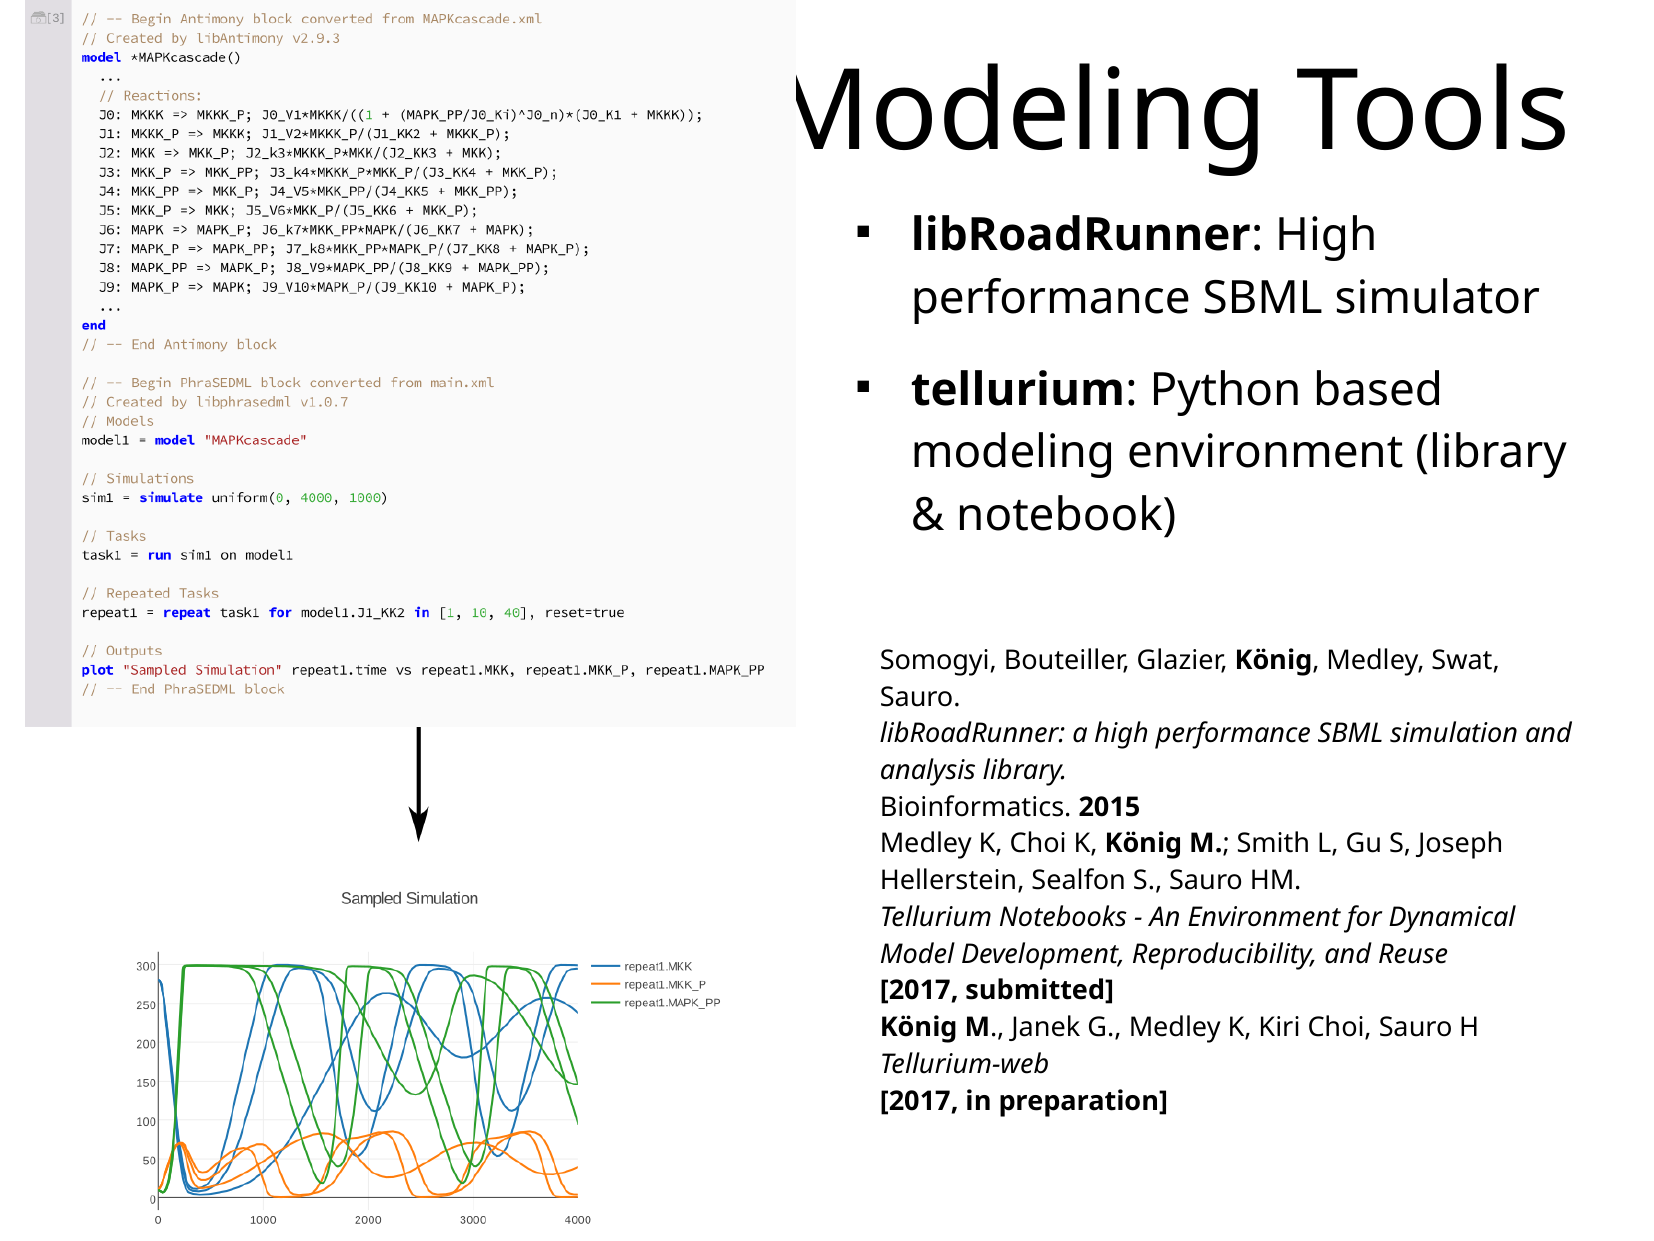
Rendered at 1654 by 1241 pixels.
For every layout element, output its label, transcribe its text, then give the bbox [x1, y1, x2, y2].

title Modeling Tools [796, 2, 1571, 210]
text_box Somogyi, Bouteiller, Glazier, König, Medley, Swat, Sauro. libRoadRunner: a high performance SBML simulation and analysis library. Bioinformatics. 2015 Medley K, Choi K, König M.; Smith L, Gu S, Joseph Hellerstein, Sealfon S., Sauro HM. Tellurium Notebooks - An Environment for Dynamical Model Development, Reproducibility, and Reuse [2017, submitted] König M., Janek G., Medley K, Kiri Choi, Sauro H Tellurium-web [2017, in preparation] [865, 633, 1601, 1181]
list libRoadRunner: High performance SBML simulator tellurium: Python based modeling environment (library & notebook) [840, 201, 1571, 921]
picture [25, 0, 796, 1241]
